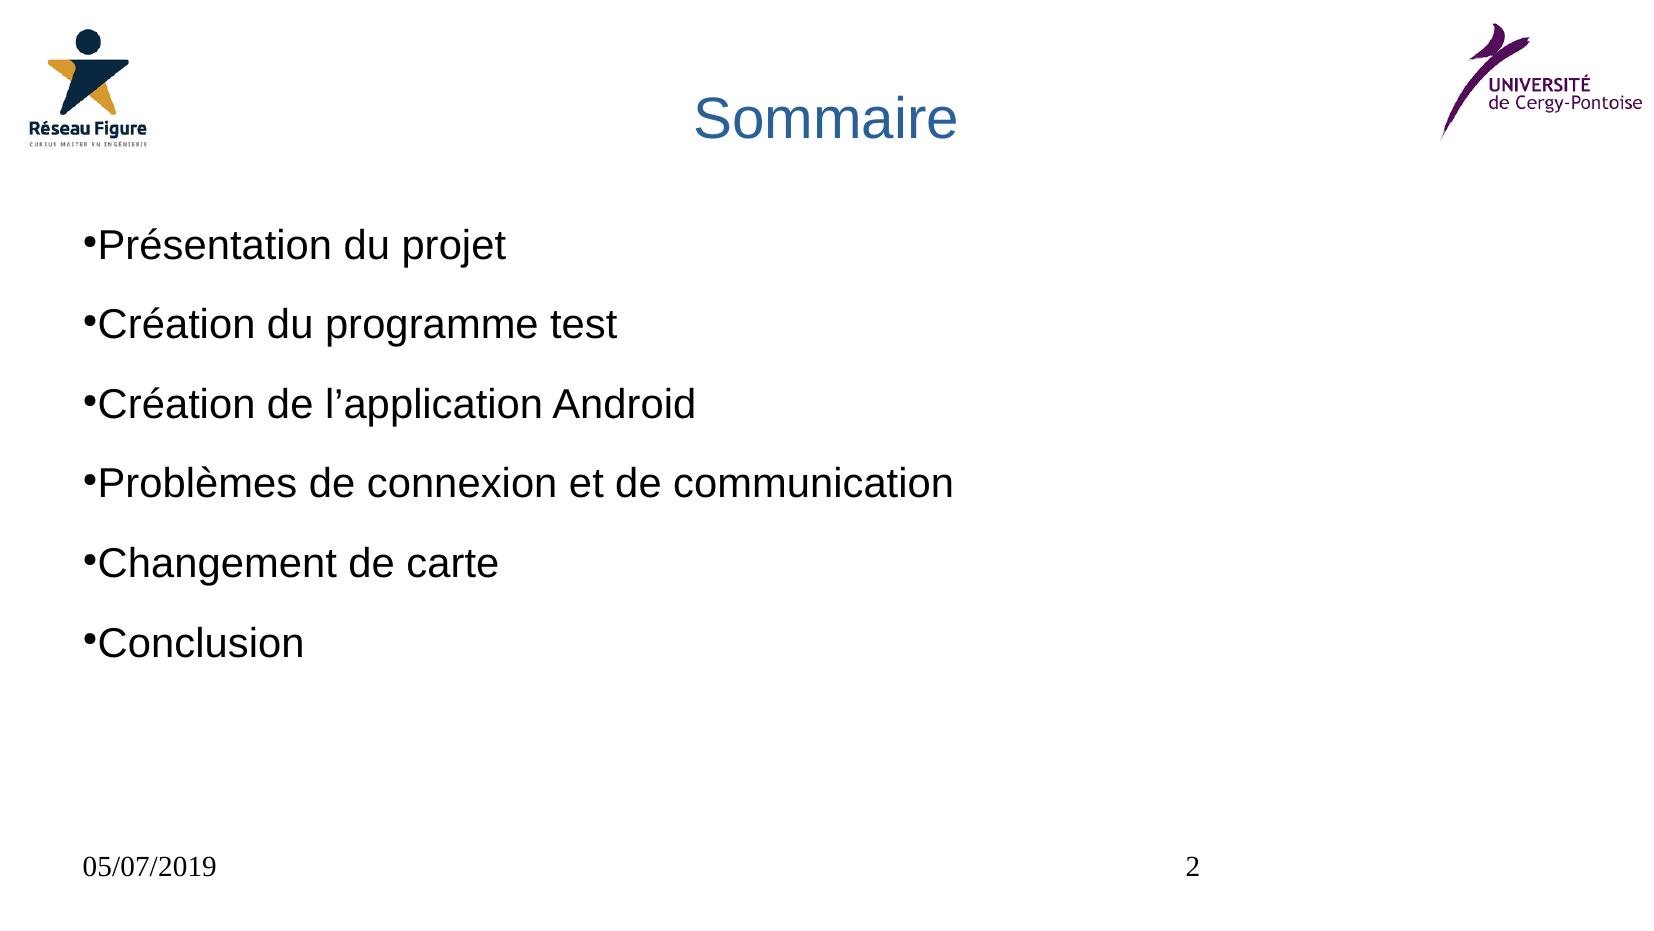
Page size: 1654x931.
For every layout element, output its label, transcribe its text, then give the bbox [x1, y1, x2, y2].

title Sommaire [82, 37, 1571, 193]
text_box [1185, 847, 1571, 912]
list Présentation du projet Création du programme test Création de l’application Android Problèmes de connexion et de communication Changement de carte Conclusion [82, 217, 1571, 758]
text_box 05/07/2019 [82, 847, 468, 912]
